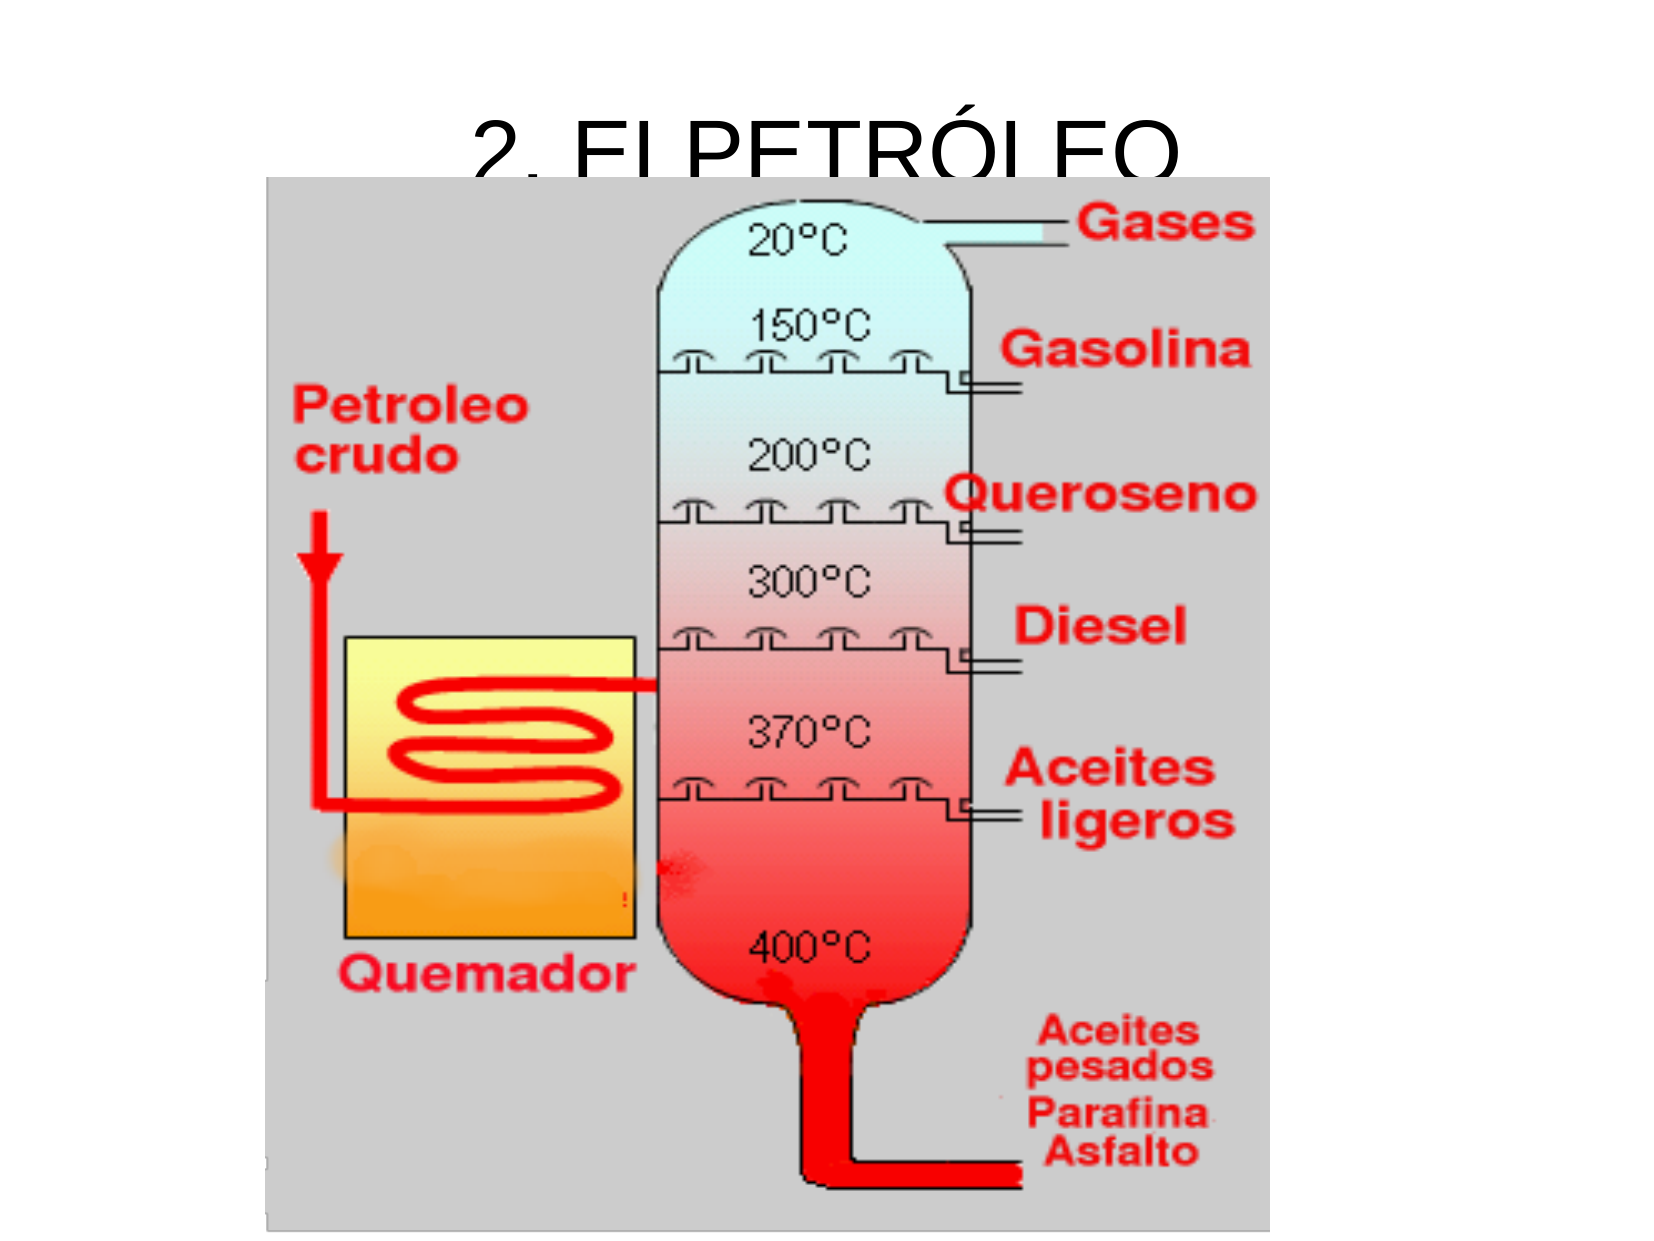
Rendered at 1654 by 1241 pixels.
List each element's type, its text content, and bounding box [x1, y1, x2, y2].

title 2. ELPETRÓLEO [82, 56, 1571, 250]
picture [265, 177, 1270, 1241]
